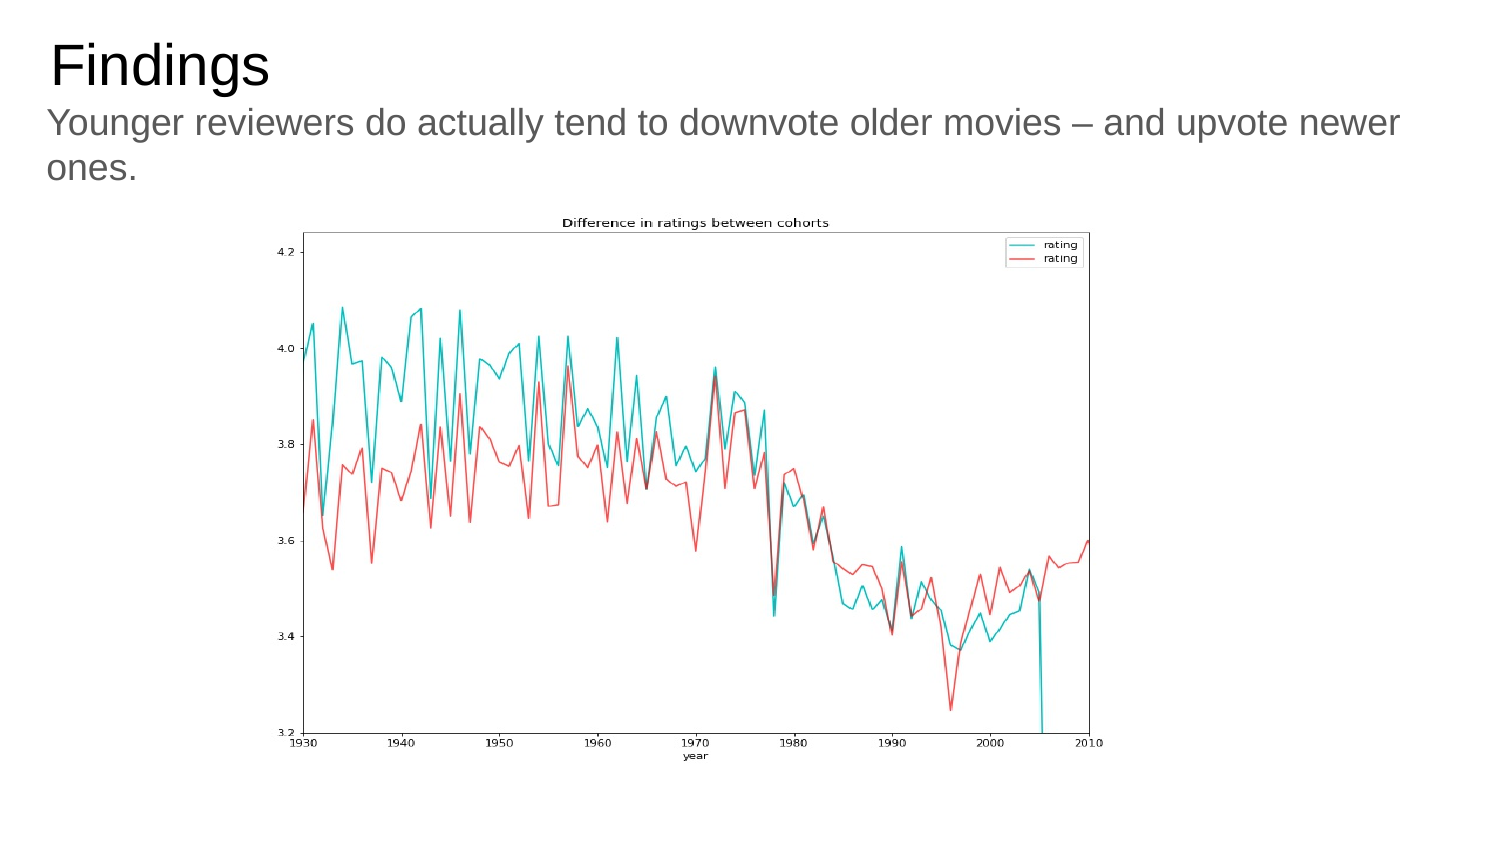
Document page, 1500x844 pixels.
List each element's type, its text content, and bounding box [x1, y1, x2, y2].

list Younger reviewers do actually tend to downvote older movies – and upvote newer ones. [31, 82, 1430, 201]
title Findings [35, 12, 1434, 107]
picture [177, 153, 1190, 815]
